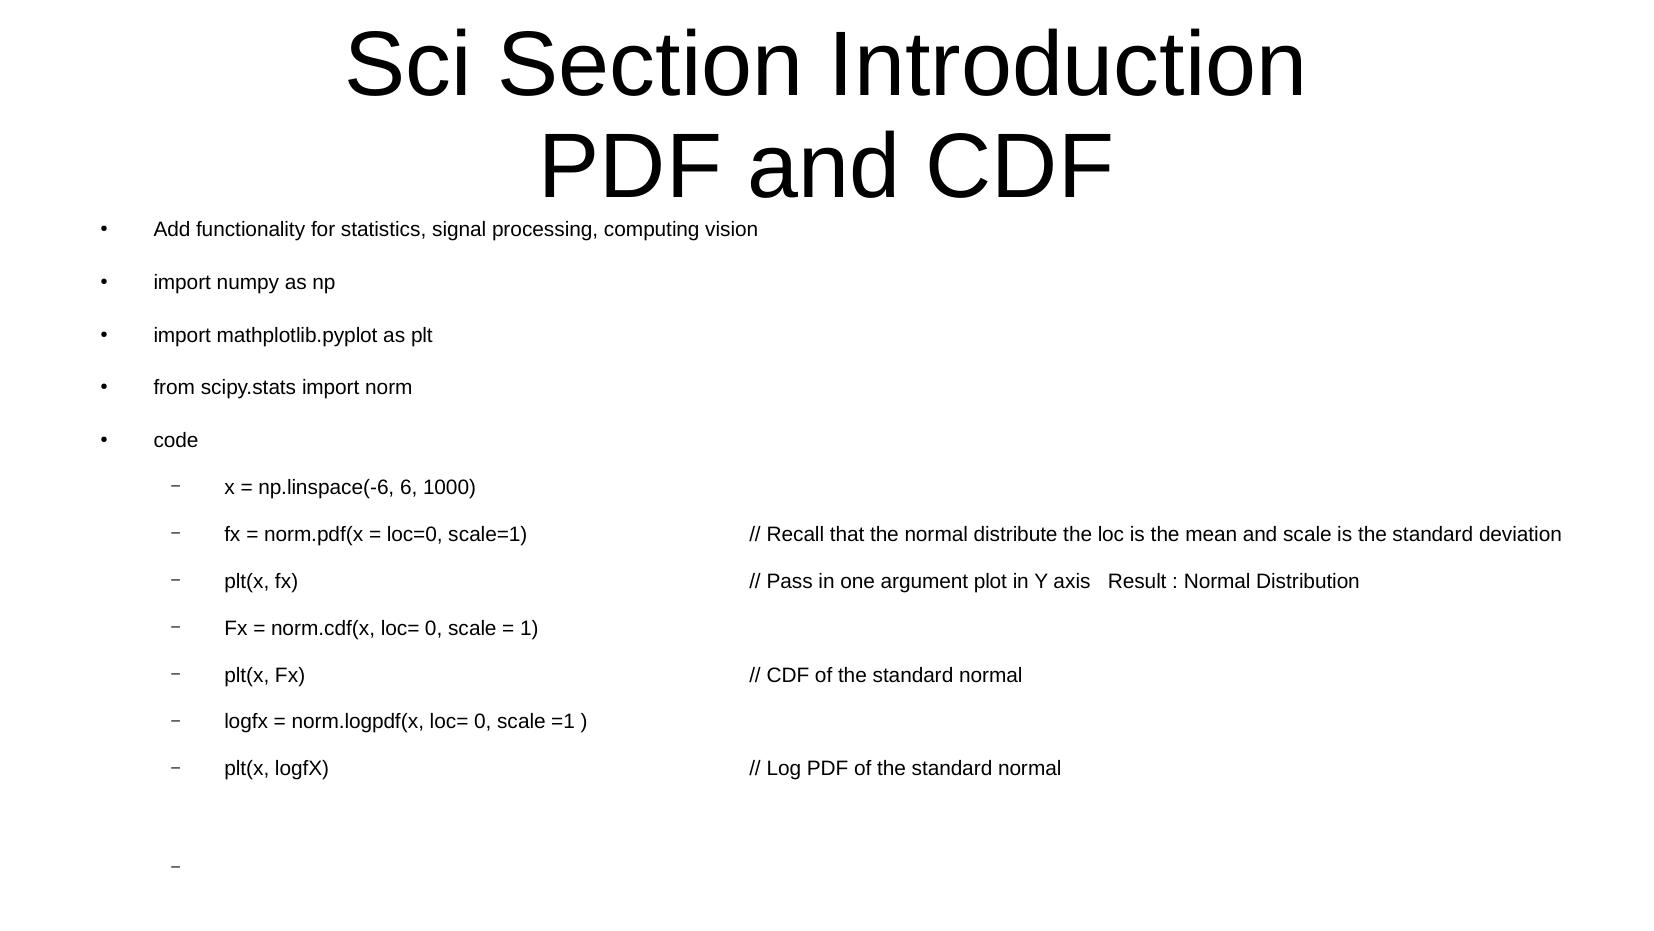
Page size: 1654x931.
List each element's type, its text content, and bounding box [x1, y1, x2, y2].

list Add functionality for statistics, signal processing, computing vision import numpy as np import mathplotlib.pyplot as plt from scipy.stats import norm code x = np.linspace(-6, 6, 1000) fx = norm.pdf(x = loc=0, scale=1) // Recall that the normal distribute the loc is the mean and scale is the standard deviation plt(x, fx) // Pass in one argument plot in Y axis Result : Normal Distribution Fx = norm.cdf(x, loc= 0, scale = 1) plt(x, Fx) // CDF of the standard normal logfx = norm.logpdf(x, loc= 0, scale =1 ) plt(x, logfX) // Log PDF of the standard normal [82, 217, 1606, 916]
title Sci Section Introduction PDF and CDF [82, 12, 1571, 217]
